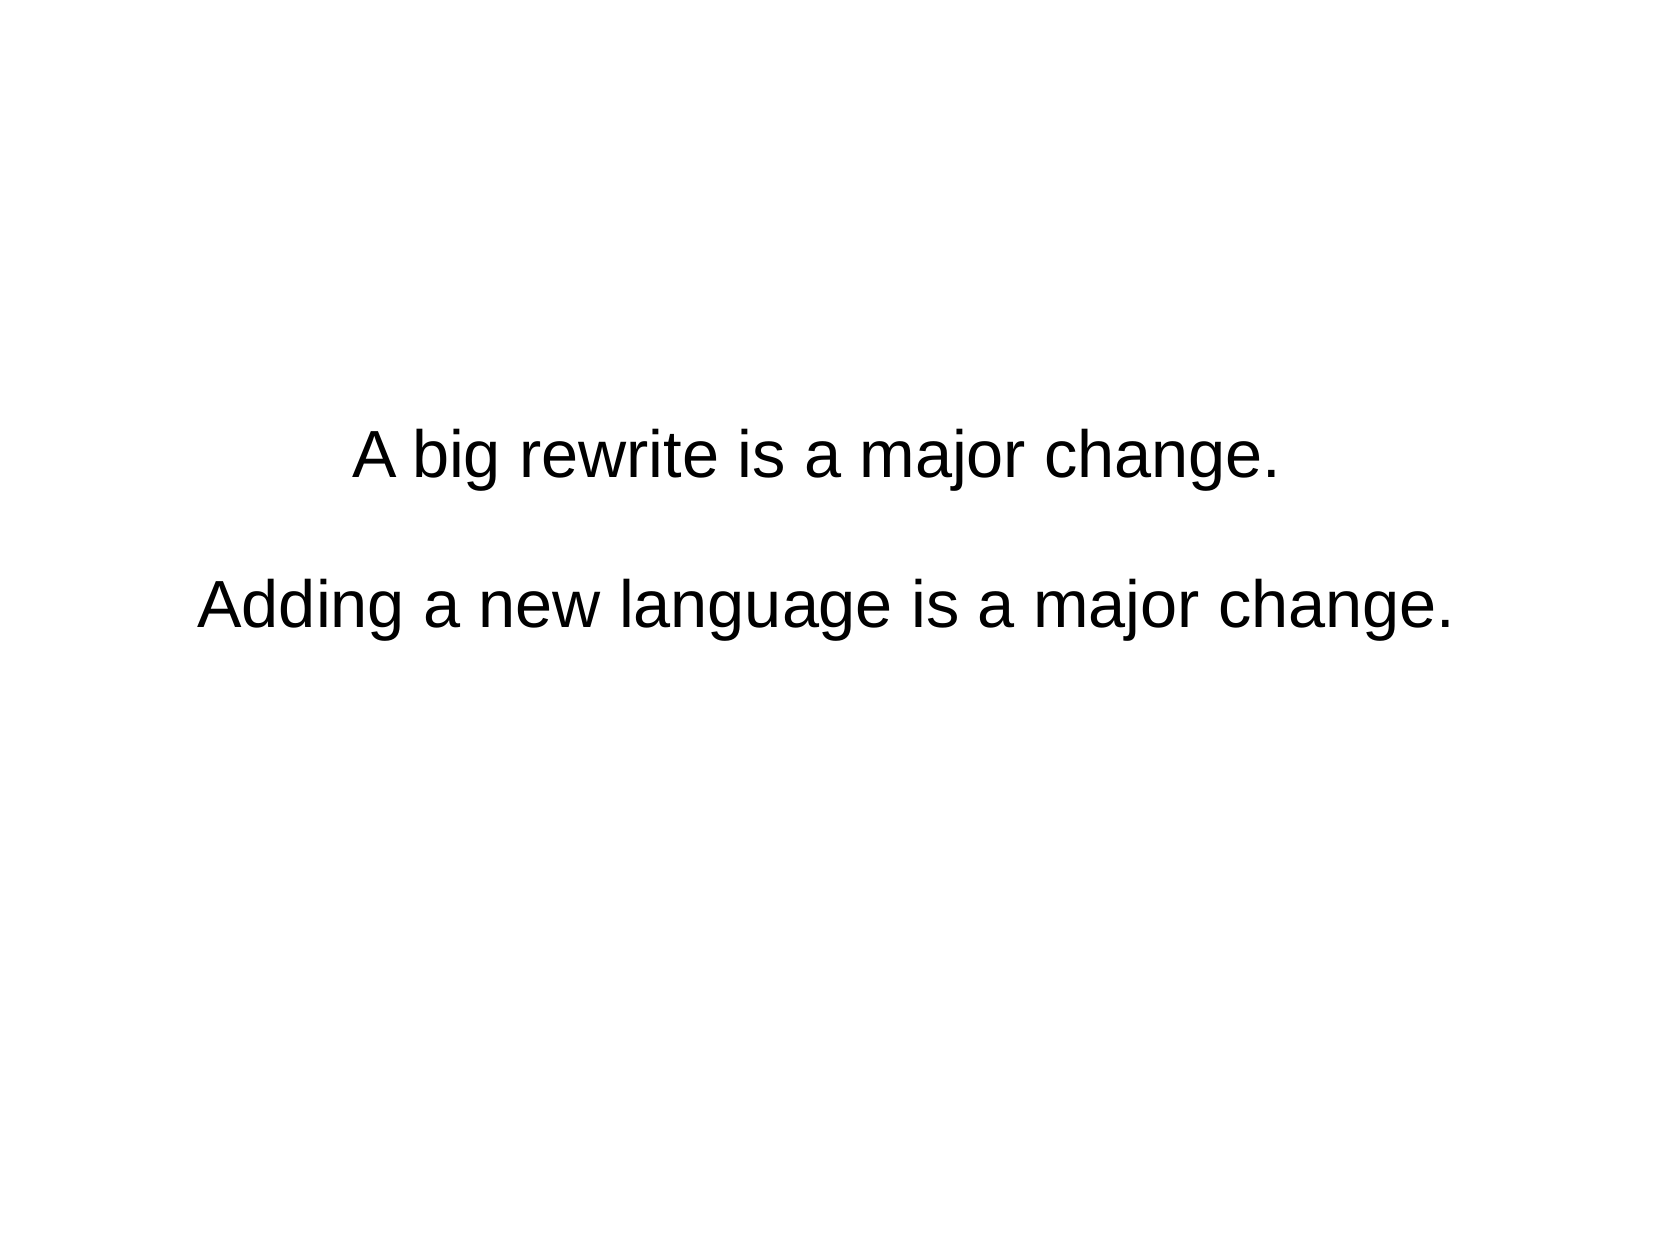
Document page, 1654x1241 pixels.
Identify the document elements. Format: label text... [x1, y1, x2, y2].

subtitle A big rewrite is a major change. Adding a new language is a major change. [82, 49, 1571, 1010]
